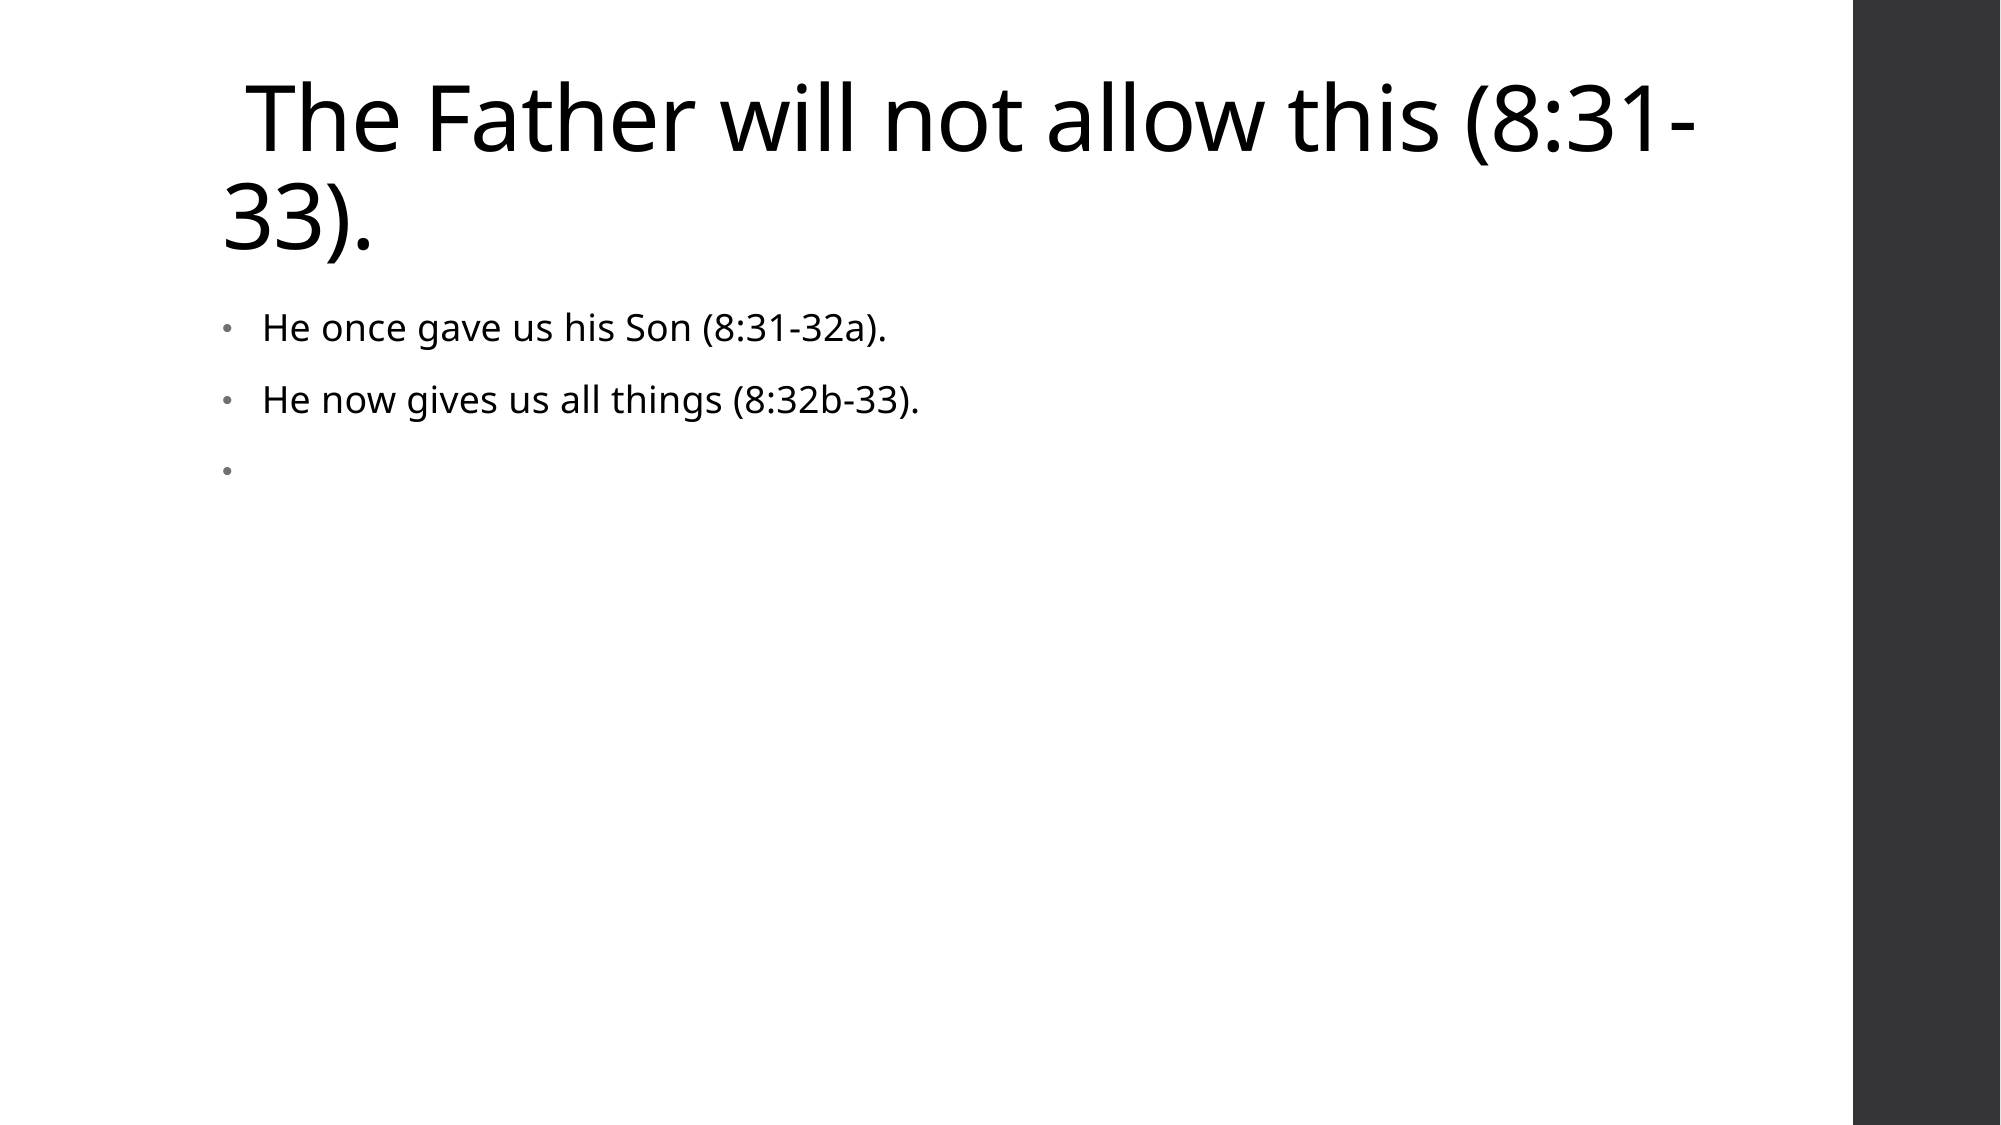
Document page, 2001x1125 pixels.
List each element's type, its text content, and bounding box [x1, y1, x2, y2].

list He once gave us his Son (8:31-32a). He now gives us all things (8:32b-33). [206, 299, 1617, 1014]
title The Father will not allow this (8:31-33). [206, 60, 1797, 278]
